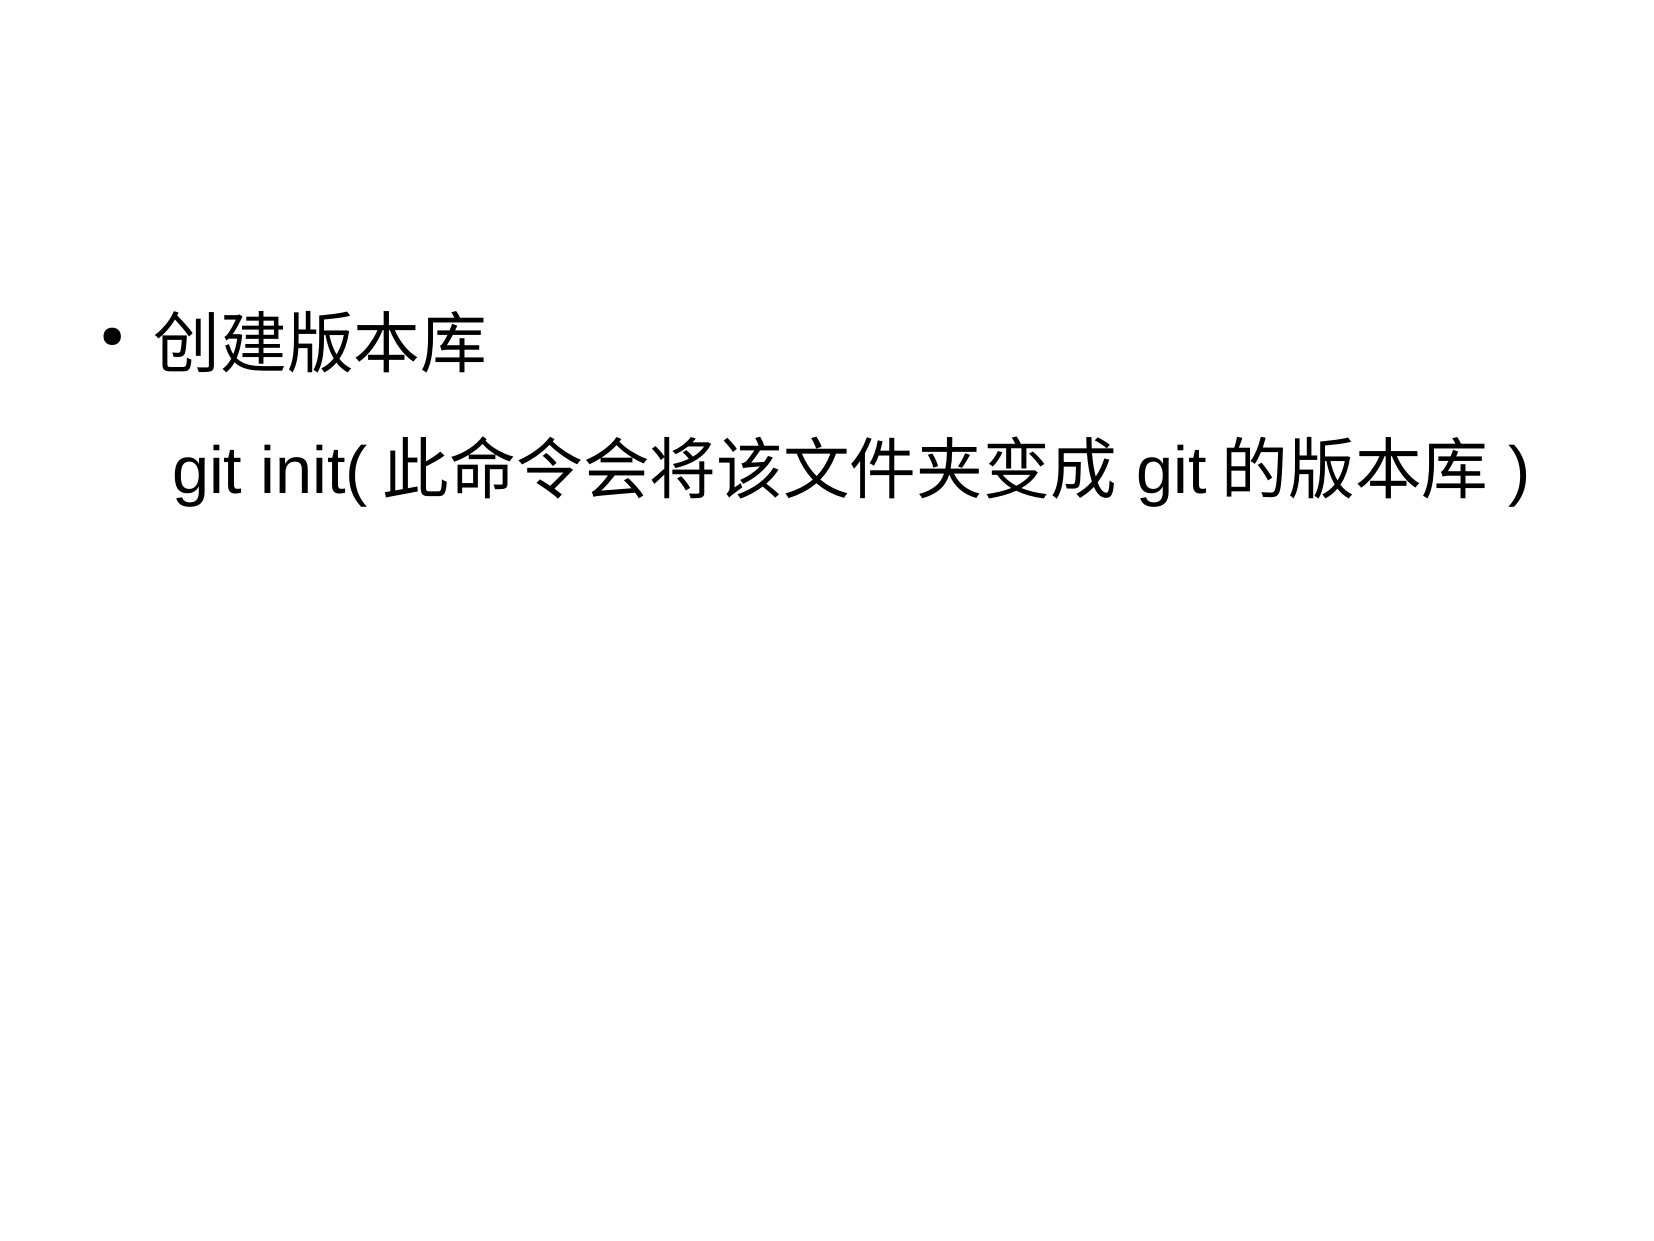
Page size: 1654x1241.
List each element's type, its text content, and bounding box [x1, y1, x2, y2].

list 创建版本库 git init(此命令会将该文件夹变成git的版本库) [82, 290, 1571, 1010]
